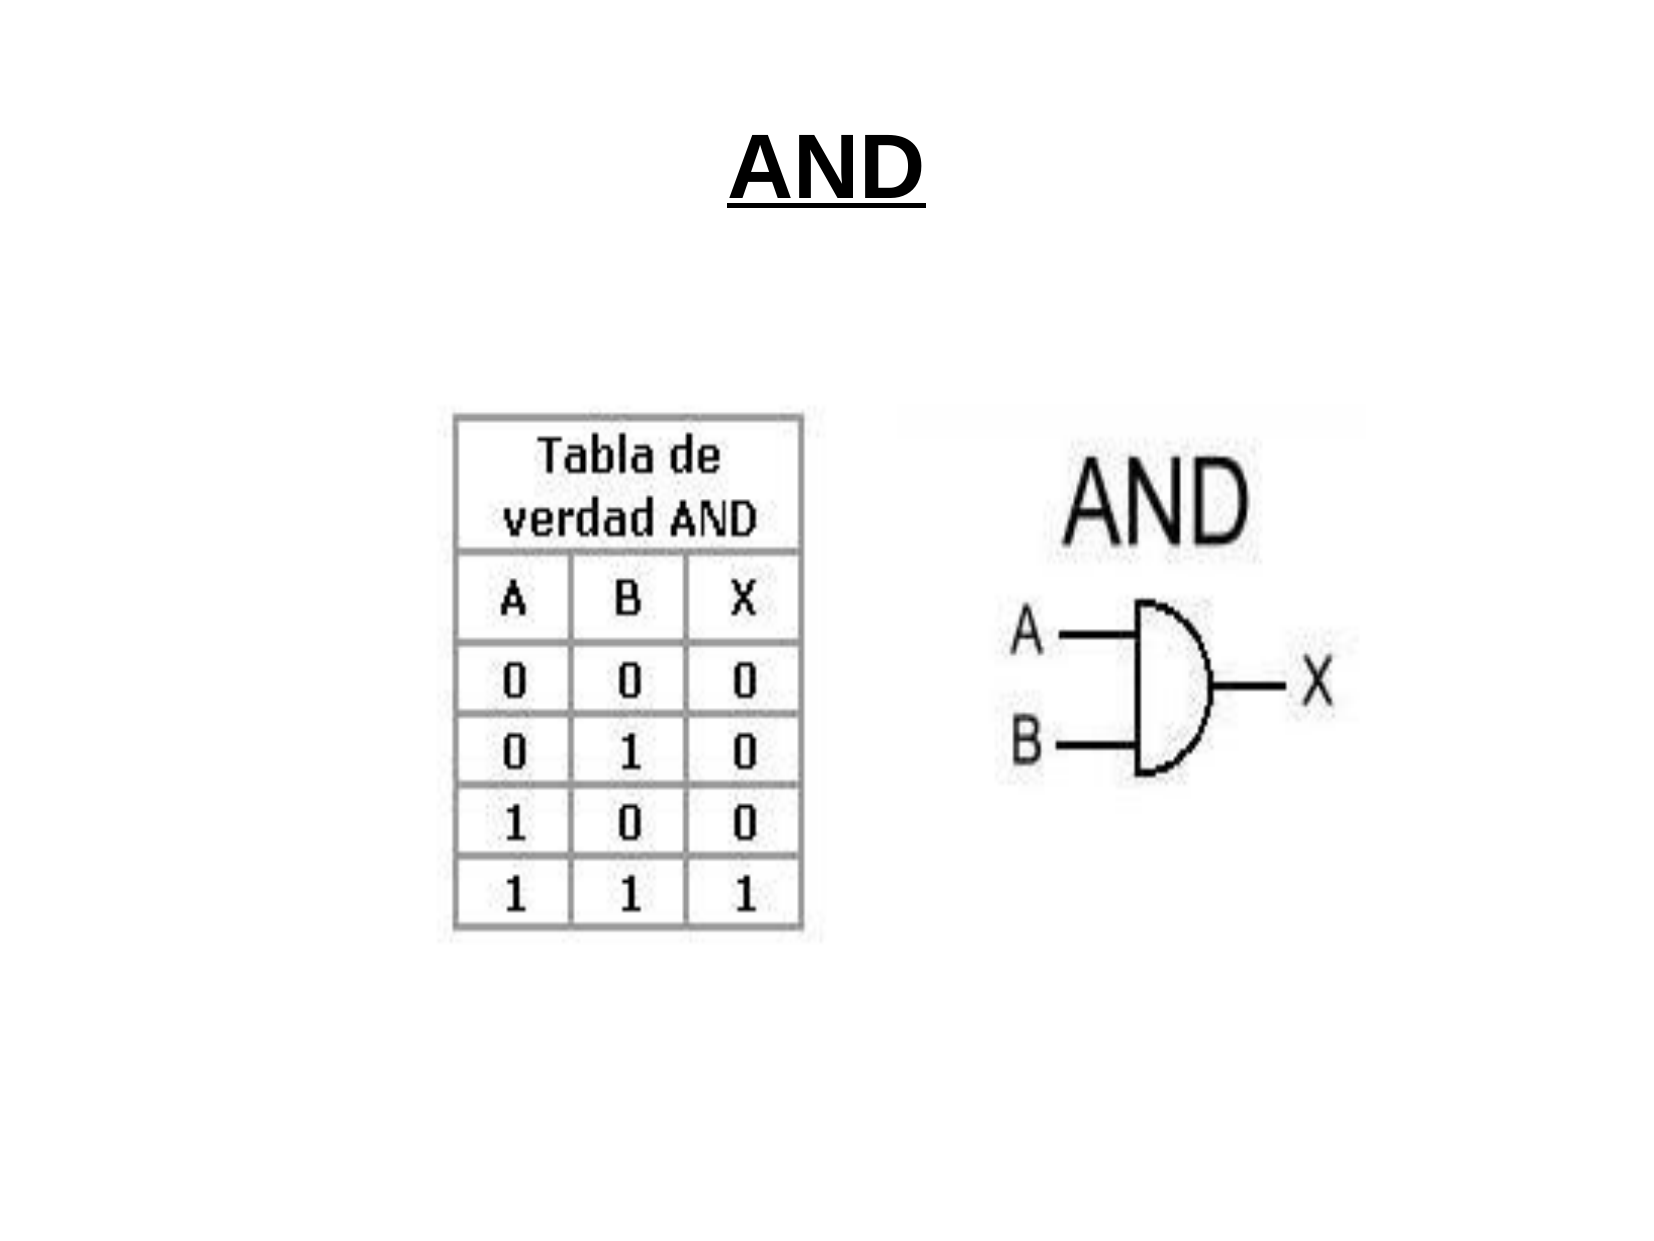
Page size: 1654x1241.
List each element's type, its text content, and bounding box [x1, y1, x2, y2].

picture [390, 344, 1366, 1036]
title AND [82, 62, 1571, 271]
